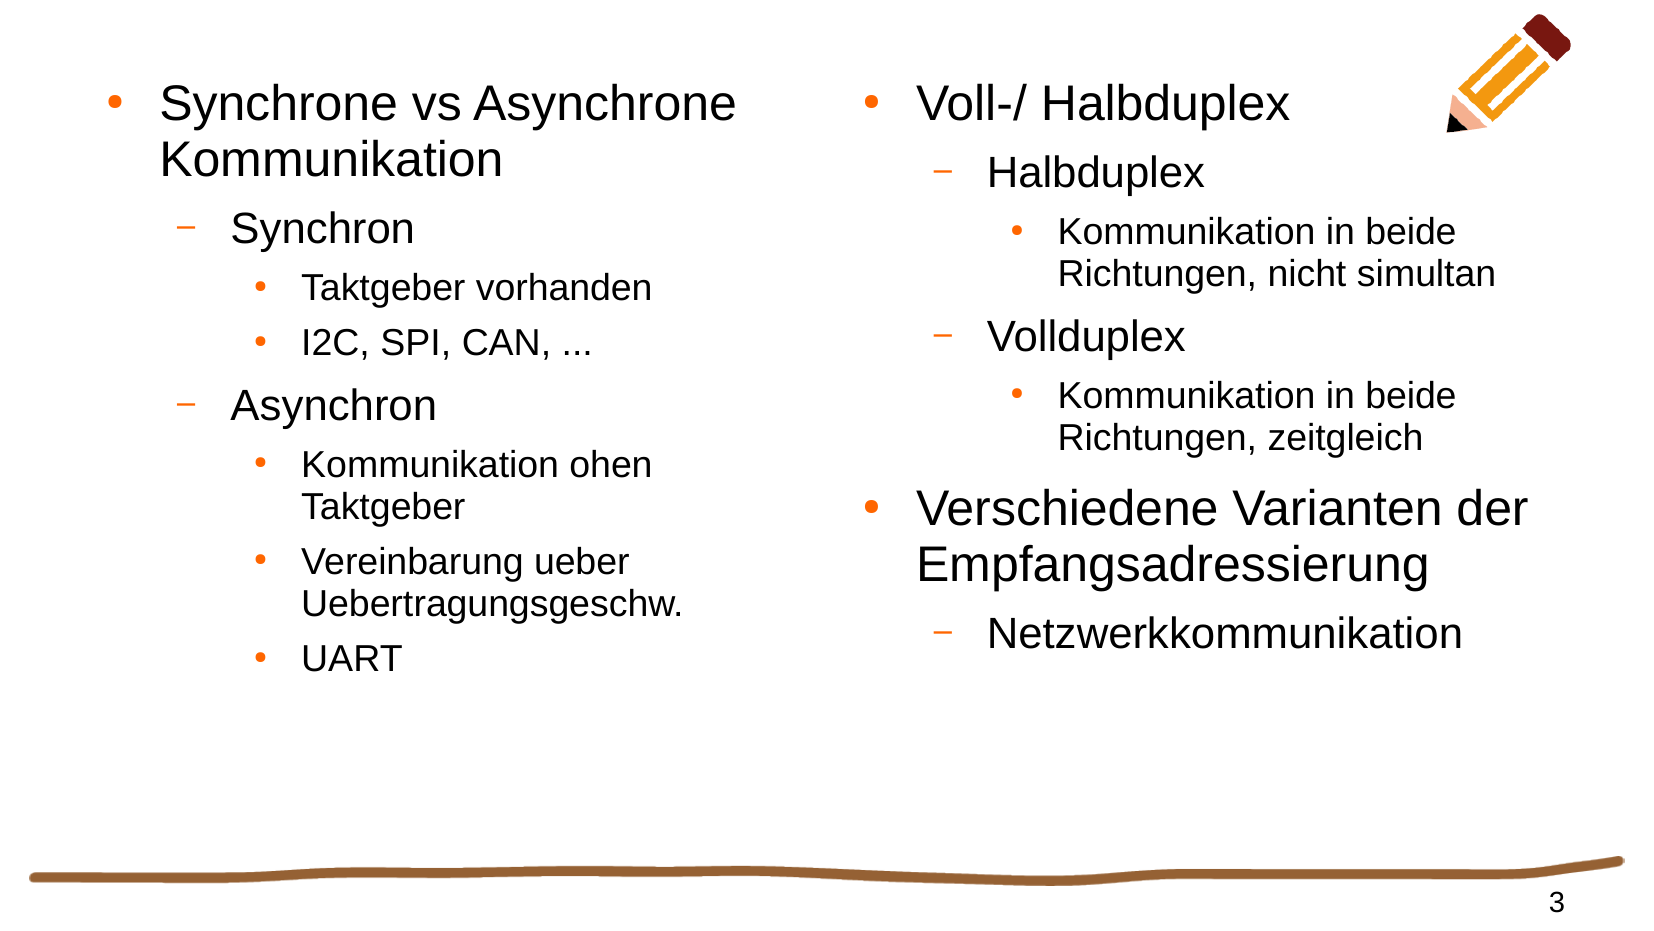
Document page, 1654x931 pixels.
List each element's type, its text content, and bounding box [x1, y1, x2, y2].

list Synchrone vs Asynchrone Kommunikation Synchron Taktgeber vorhanden I2C, SPI, CAN, ... Asynchron Kommunikation ohen Taktgeber Vereinbarung ueber Uebertragungsgeschw. UART [88, 75, 809, 857]
list Voll-/ Halbduplex Halbduplex Kommunikation in beide Richtungen, nicht simultan Vollduplex Kommunikation in beide Richtungen, zeitgleich Verschiedene Varianten der Empfangsadressierung Netzwerkkommunikation [845, 75, 1566, 857]
picture [1446, 14, 1571, 133]
picture [29, 856, 1625, 886]
